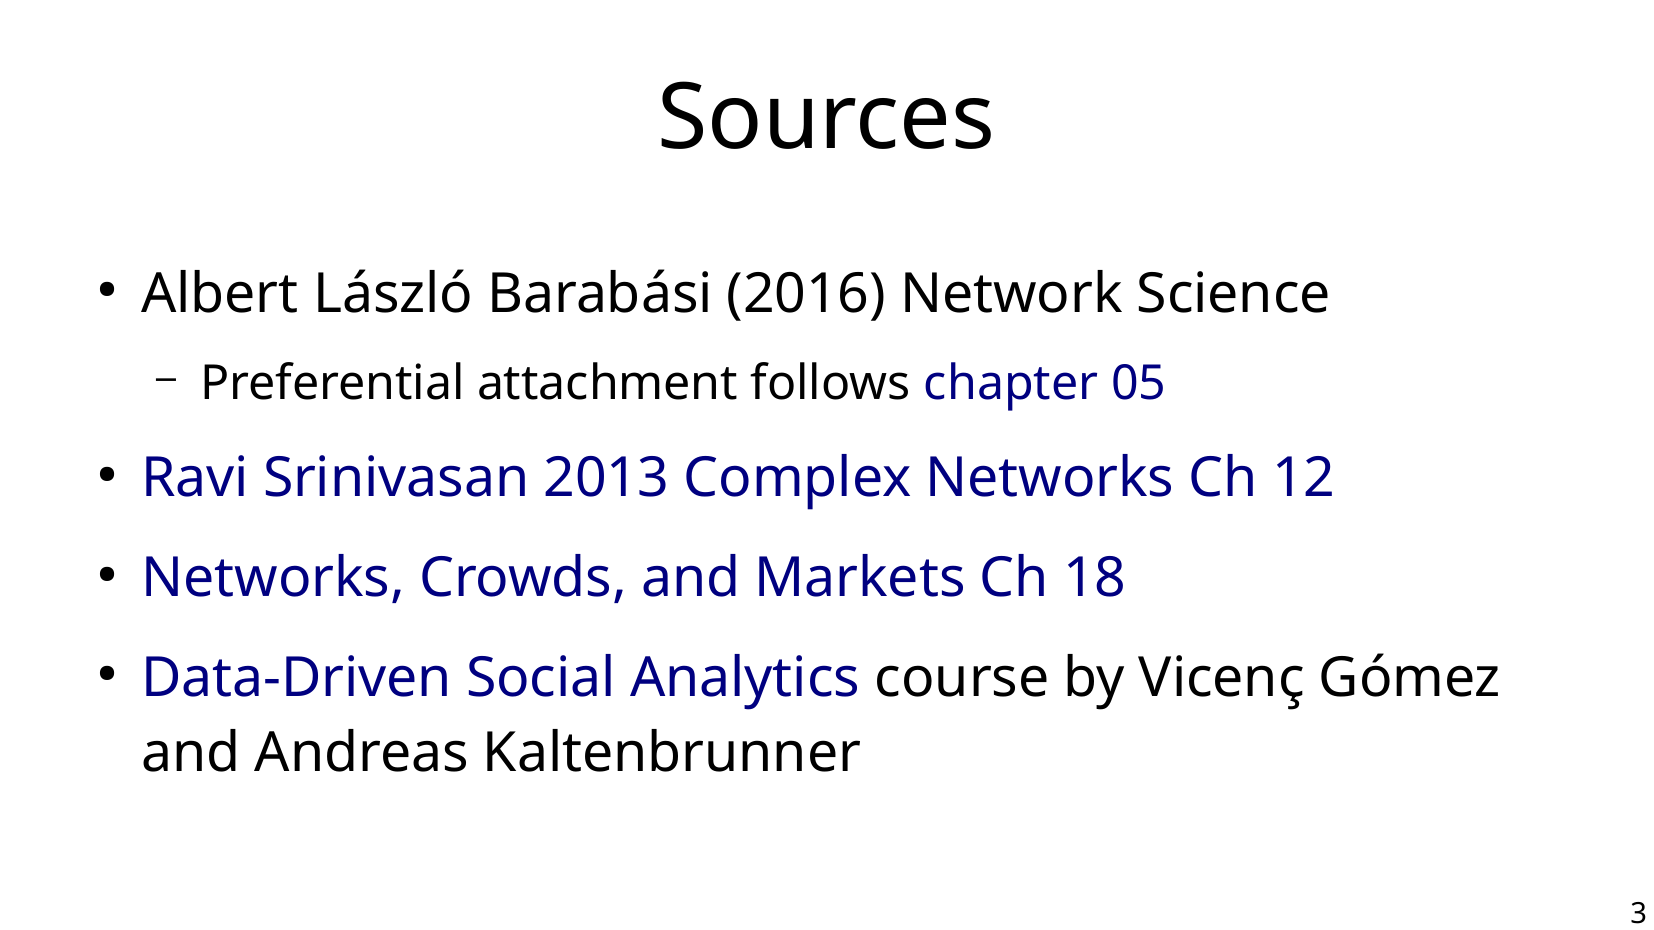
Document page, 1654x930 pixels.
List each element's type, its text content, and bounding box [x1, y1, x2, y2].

list Albert László Barabási (2016) Network Science Preferential attachment follows chapter 05 Ravi Srinivasan 2013 Complex Networks Ch 12 Networks, Crowds, and Markets Ch 18 Data-Driven Social Analytics course by Vicenç Gómez and Andreas Kaltenbrunner [82, 252, 1571, 793]
title Sources [82, 1, 1571, 225]
